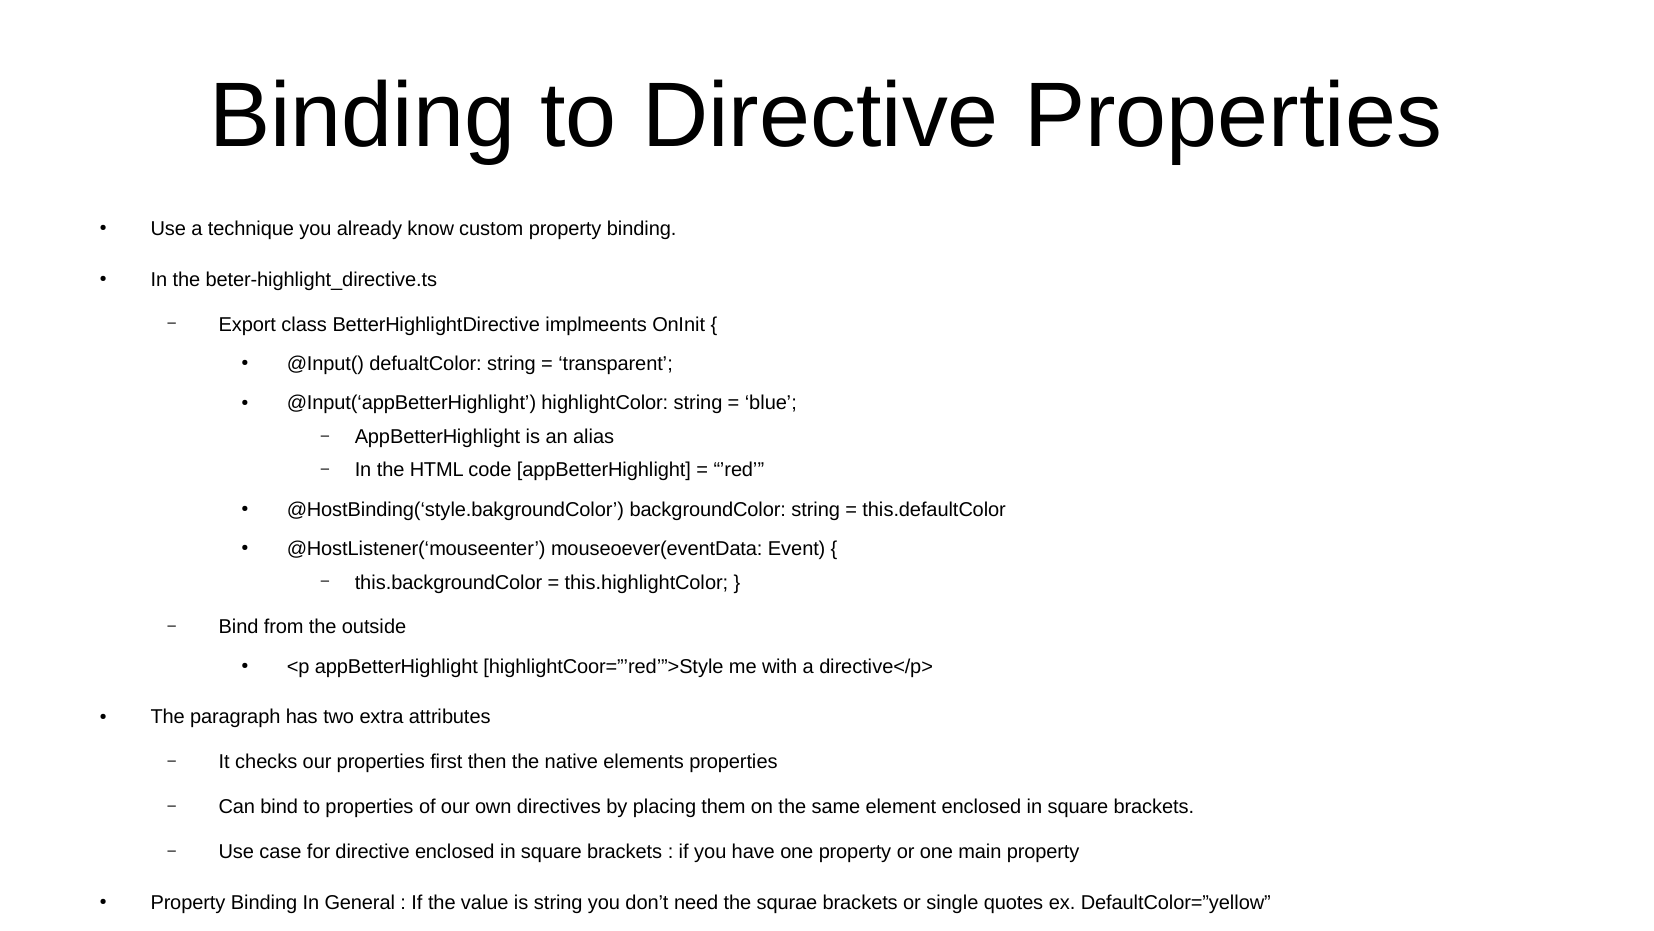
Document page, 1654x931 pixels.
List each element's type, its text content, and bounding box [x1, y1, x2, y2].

list Use a technique you already know custom property binding. In the beter-highlight_directive.ts Export class BetterHighlightDirective implmeents OnInit { @Input() defualtColor: string = ‘transparent’; @Input(‘appBetterHighlight’) highlightColor: string = ‘blue’; AppBetterHighlight is an alias In the HTML code [appBetterHighlight] = “’red’” @HostBinding(‘style.bakgroundColor’) backgroundColor: string = this.defaultColor @HostListener(‘mouseenter’) mouseoever(eventData: Event) { this.backgroundColor = this.highlightColor; } Bind from the outside <p appBetterHighlight [highlightCoor=”’red’”>Style me with a directive</p> The paragraph has two extra attributes It checks our properties first then the native elements properties Can bind to properties of our own directives by placing them on the same element enclosed in square brackets. Use case for directive enclosed in square brackets : if you have one property or one main property Property Binding In General : If the value is string you don’t need the squrae brackets or single quotes ex. DefaultColor=”yellow” [82, 217, 1576, 916]
title Binding to Directive Properties [82, 37, 1571, 193]
